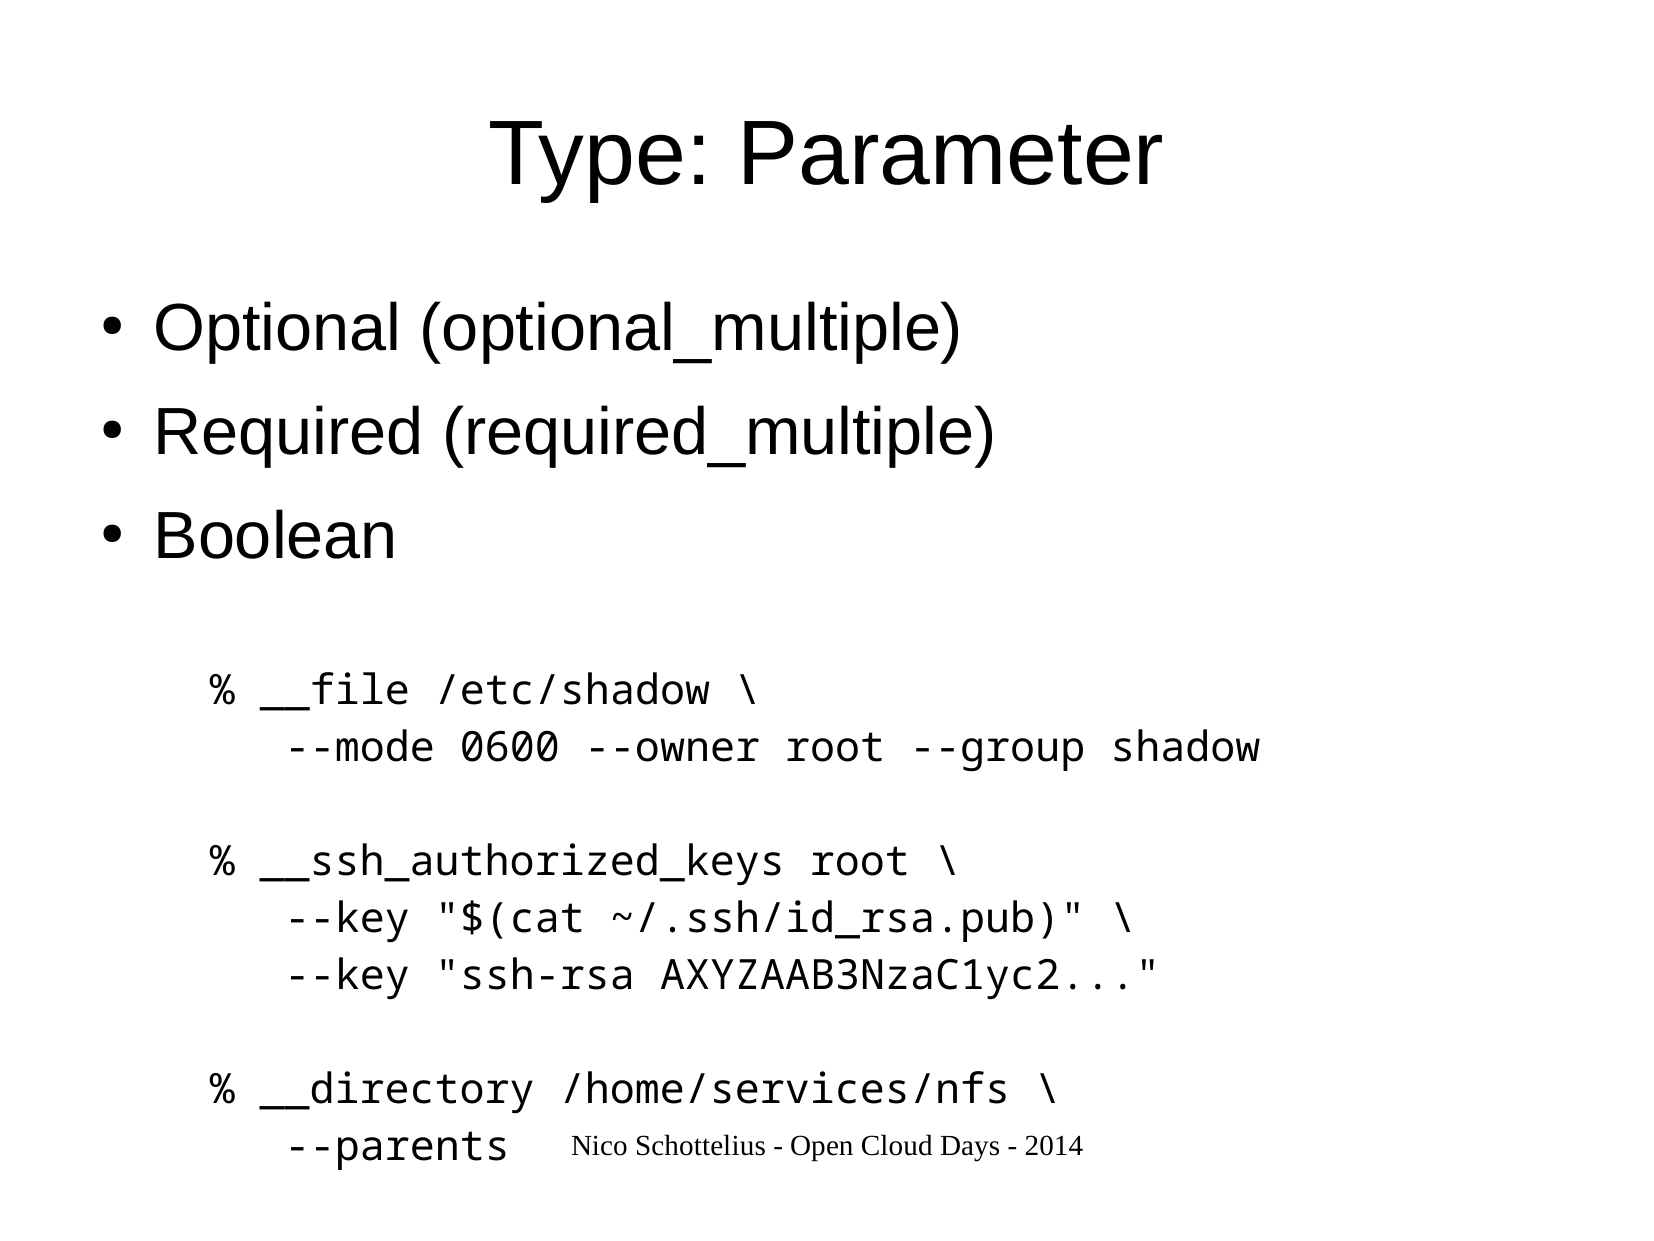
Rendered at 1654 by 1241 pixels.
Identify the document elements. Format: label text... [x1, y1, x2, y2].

title Type: Parameter [82, 49, 1571, 257]
text_box % __file /etc/shadow \ --mode 0600 --owner root --group shadow % __ssh_authorized_keys root \ --key "$(cat ~/.ssh/id_rsa.pub)" \ --key "ssh-rsa AXYZAAB3NzaC1yc2..." % __directory /home/services/nfs \ --parents [194, 652, 1470, 1241]
list Optional (optional_multiple) Required (required_multiple) Boolean [82, 290, 1538, 630]
